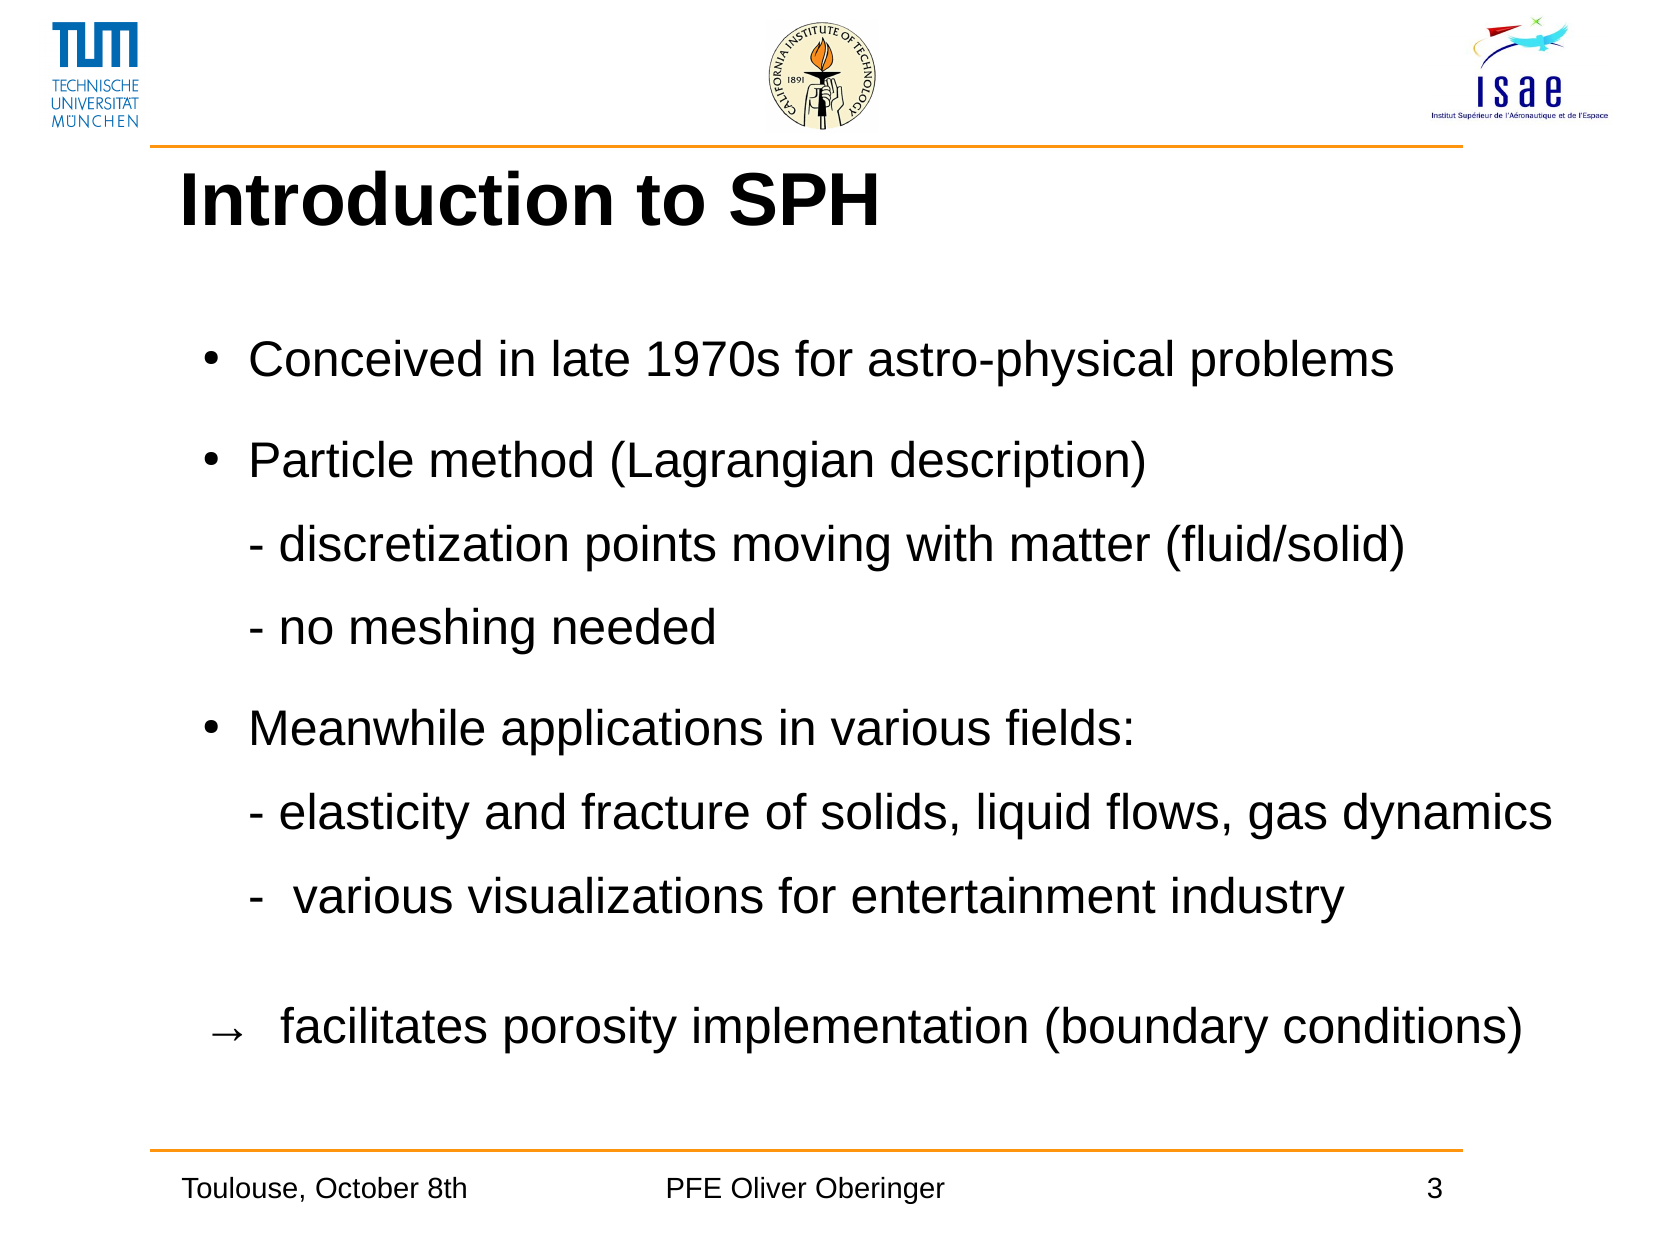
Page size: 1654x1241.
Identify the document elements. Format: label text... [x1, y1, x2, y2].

text_box Conceived in late 1970s for astro-physical problems Particle method (Lagrangian description) - discretization points moving with matter (fluid/solid) - no meshing needed Meanwhile applications in various fields: - elasticity and fracture of solids, liquid flows, gas dynamics - various visualizations for entertainment industry [187, 295, 1570, 904]
text_box PFE Oliver Oberinger [650, 1165, 1029, 1241]
picture [1425, 7, 1613, 125]
text_box Toulouse, October 8th [166, 1165, 544, 1241]
picture [765, 19, 879, 133]
text_box → facilitates porosity implementation (boundary conditions) [187, 990, 1576, 1062]
picture [39, 19, 151, 131]
text_box Introduction to SPH [164, 150, 898, 249]
text_box 3 [1412, 1165, 1490, 1241]
